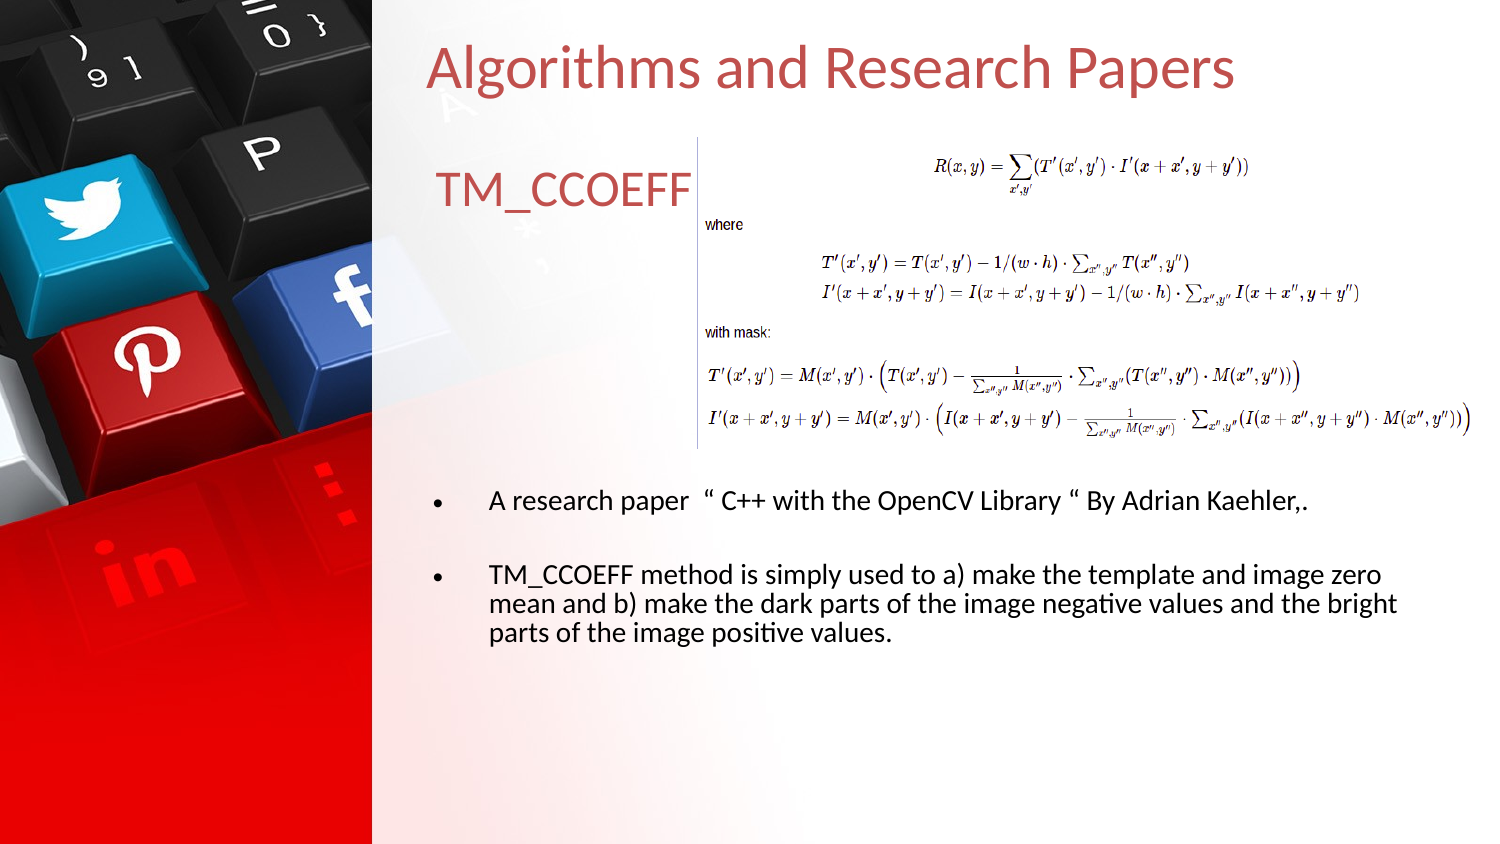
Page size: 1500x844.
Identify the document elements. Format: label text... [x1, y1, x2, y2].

picture [44, 178, 124, 243]
picture [0, 0, 1500, 844]
text_box TM_CCOEFF [420, 160, 696, 280]
text_box Algorithms and Research Papers [411, 13, 1370, 133]
picture [21, 227, 28, 243]
picture [46, 186, 172, 277]
text_box A research paper “ C++ with the OpenCV Library “ By Adrian Kaehler,. TM_CCOEFF method is simply used to a) make the template and image zero mean and b) make the dark parts of the image negative values and the bright parts of the image positive values. [417, 481, 1447, 748]
